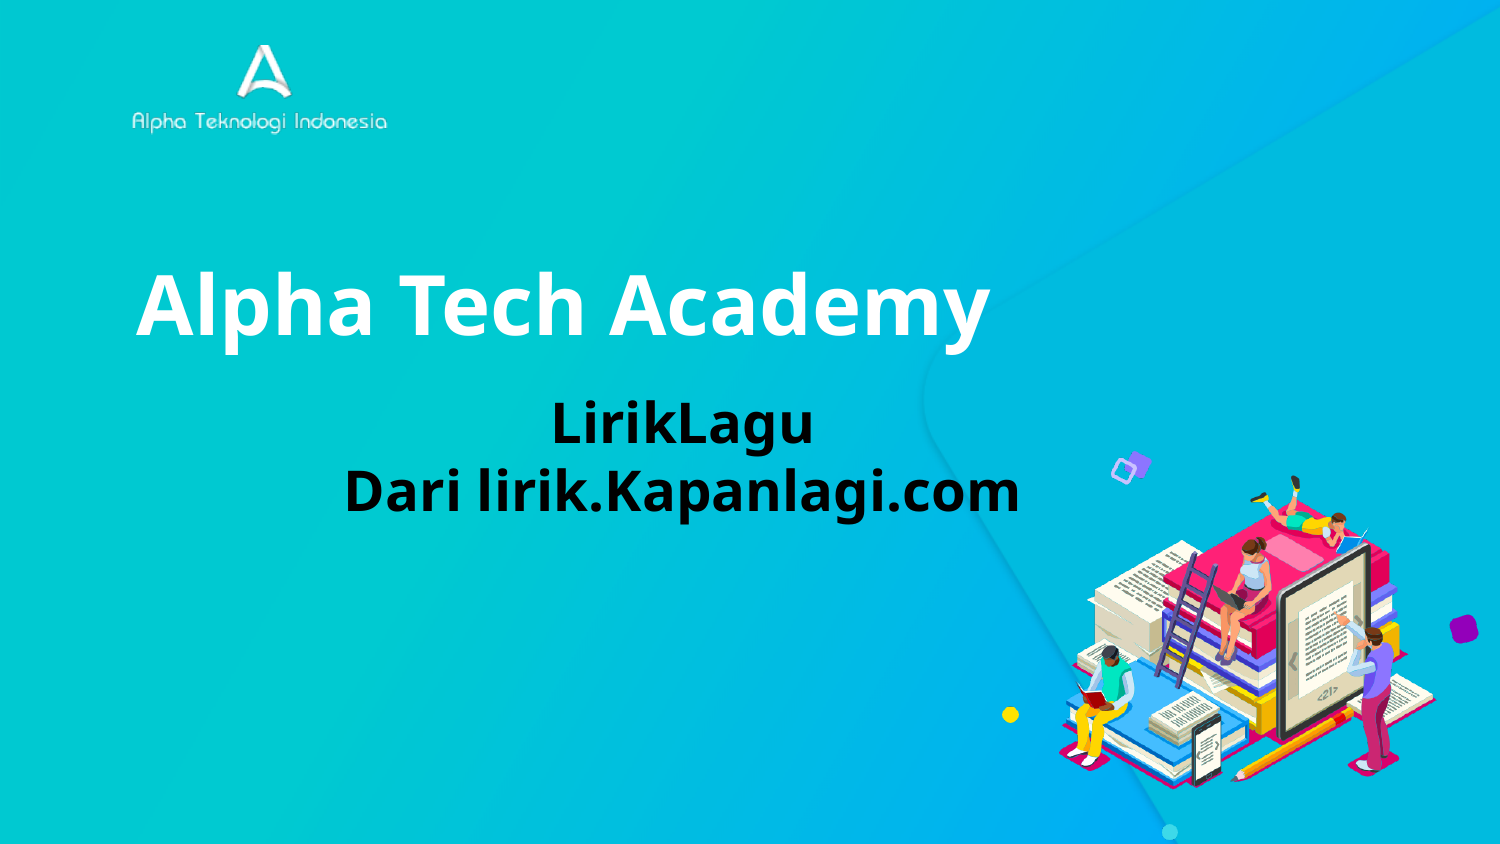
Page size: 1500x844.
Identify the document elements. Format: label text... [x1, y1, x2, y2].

text_box LirikLagu Dari lirik.Kapanlagi.com [125, 379, 1241, 549]
text_box Alpha Tech Academy [46, 150, 1445, 368]
picture [0, 0, 1500, 844]
picture [1003, 707, 1018, 722]
